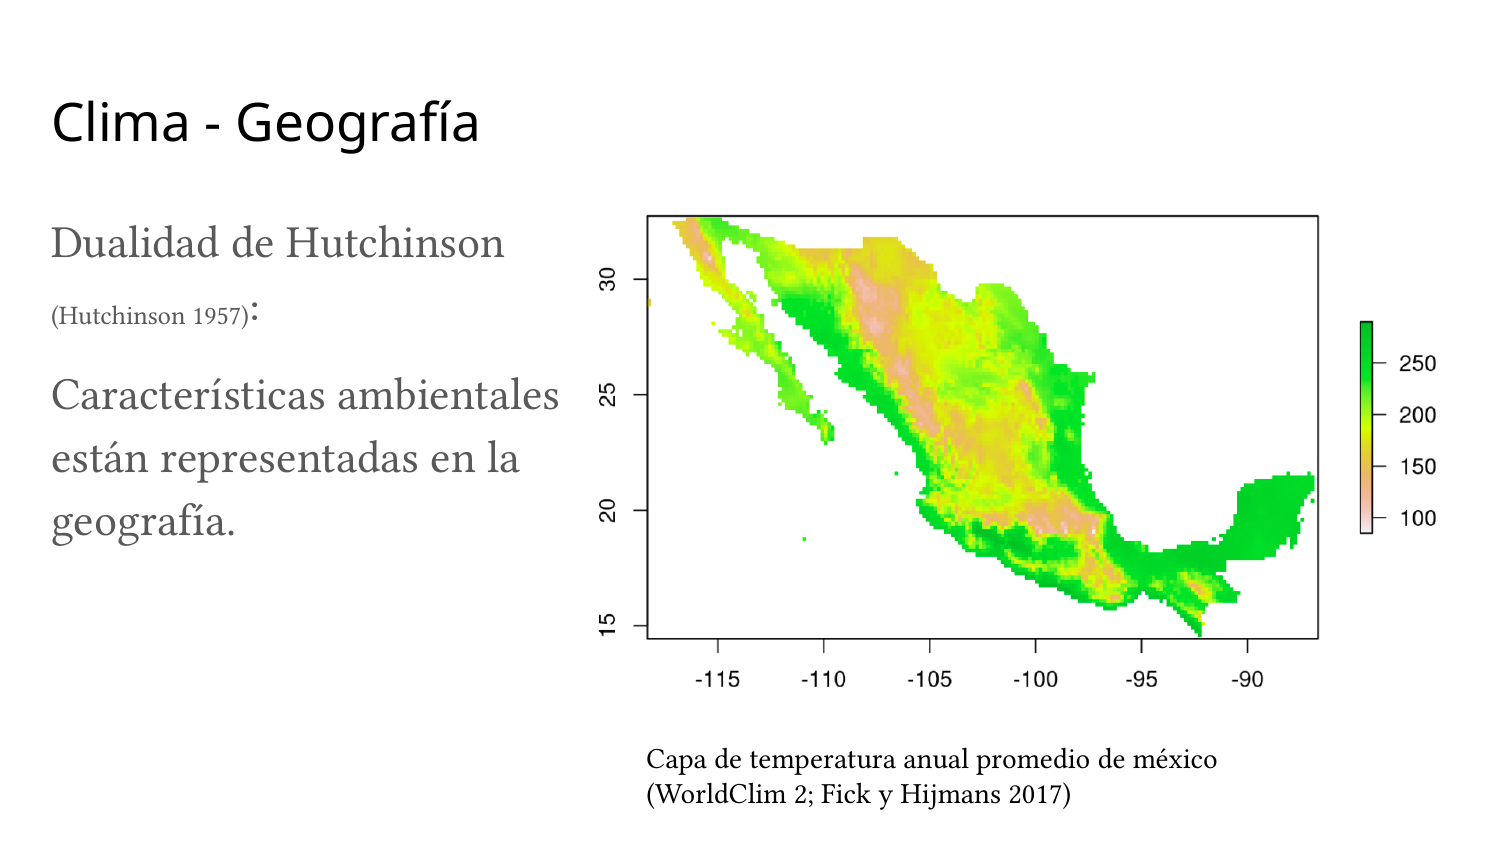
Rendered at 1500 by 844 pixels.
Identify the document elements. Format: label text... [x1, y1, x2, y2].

list Dualidad de Hutchinson (Hutchinson 1957): Características ambientales están representadas en la geografía. [51, 189, 585, 750]
picture [574, 188, 1449, 720]
text_box Capa de temperatura anual promedio de méxico (WorldClim 2; Fick y Hijmans 2017) [631, 724, 1343, 825]
title Clima - Geografía [51, 72, 1449, 167]
